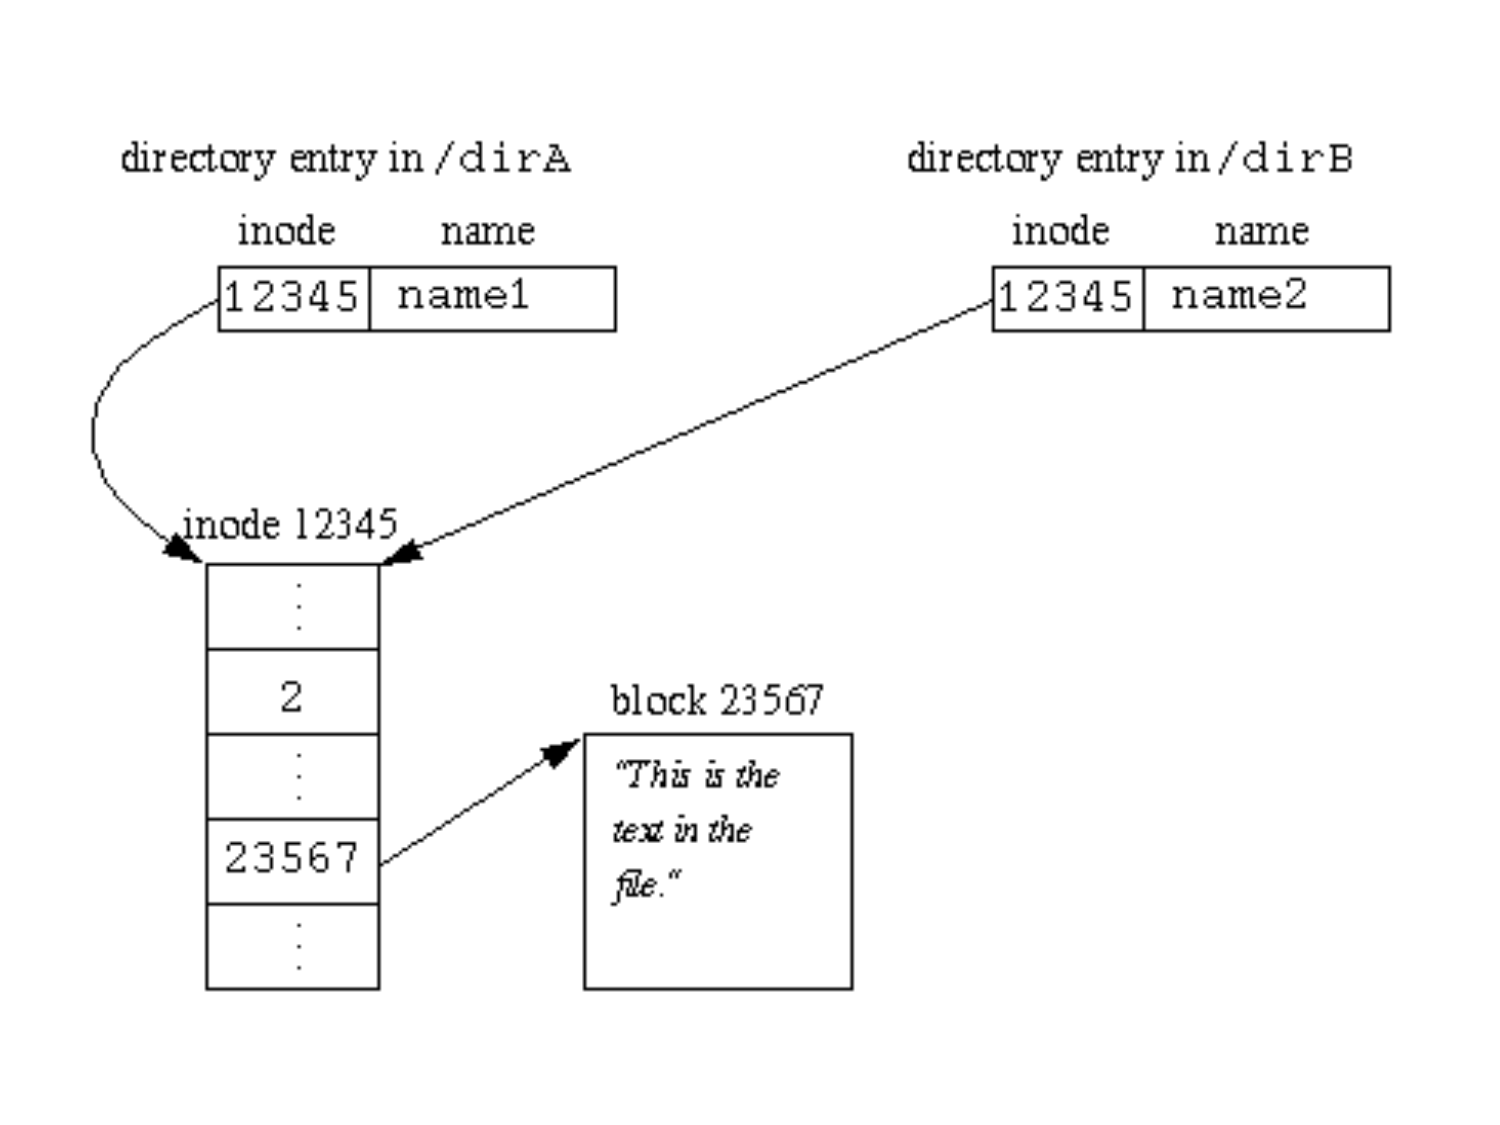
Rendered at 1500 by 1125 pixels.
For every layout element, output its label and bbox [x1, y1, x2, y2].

picture [62, 112, 1426, 1026]
